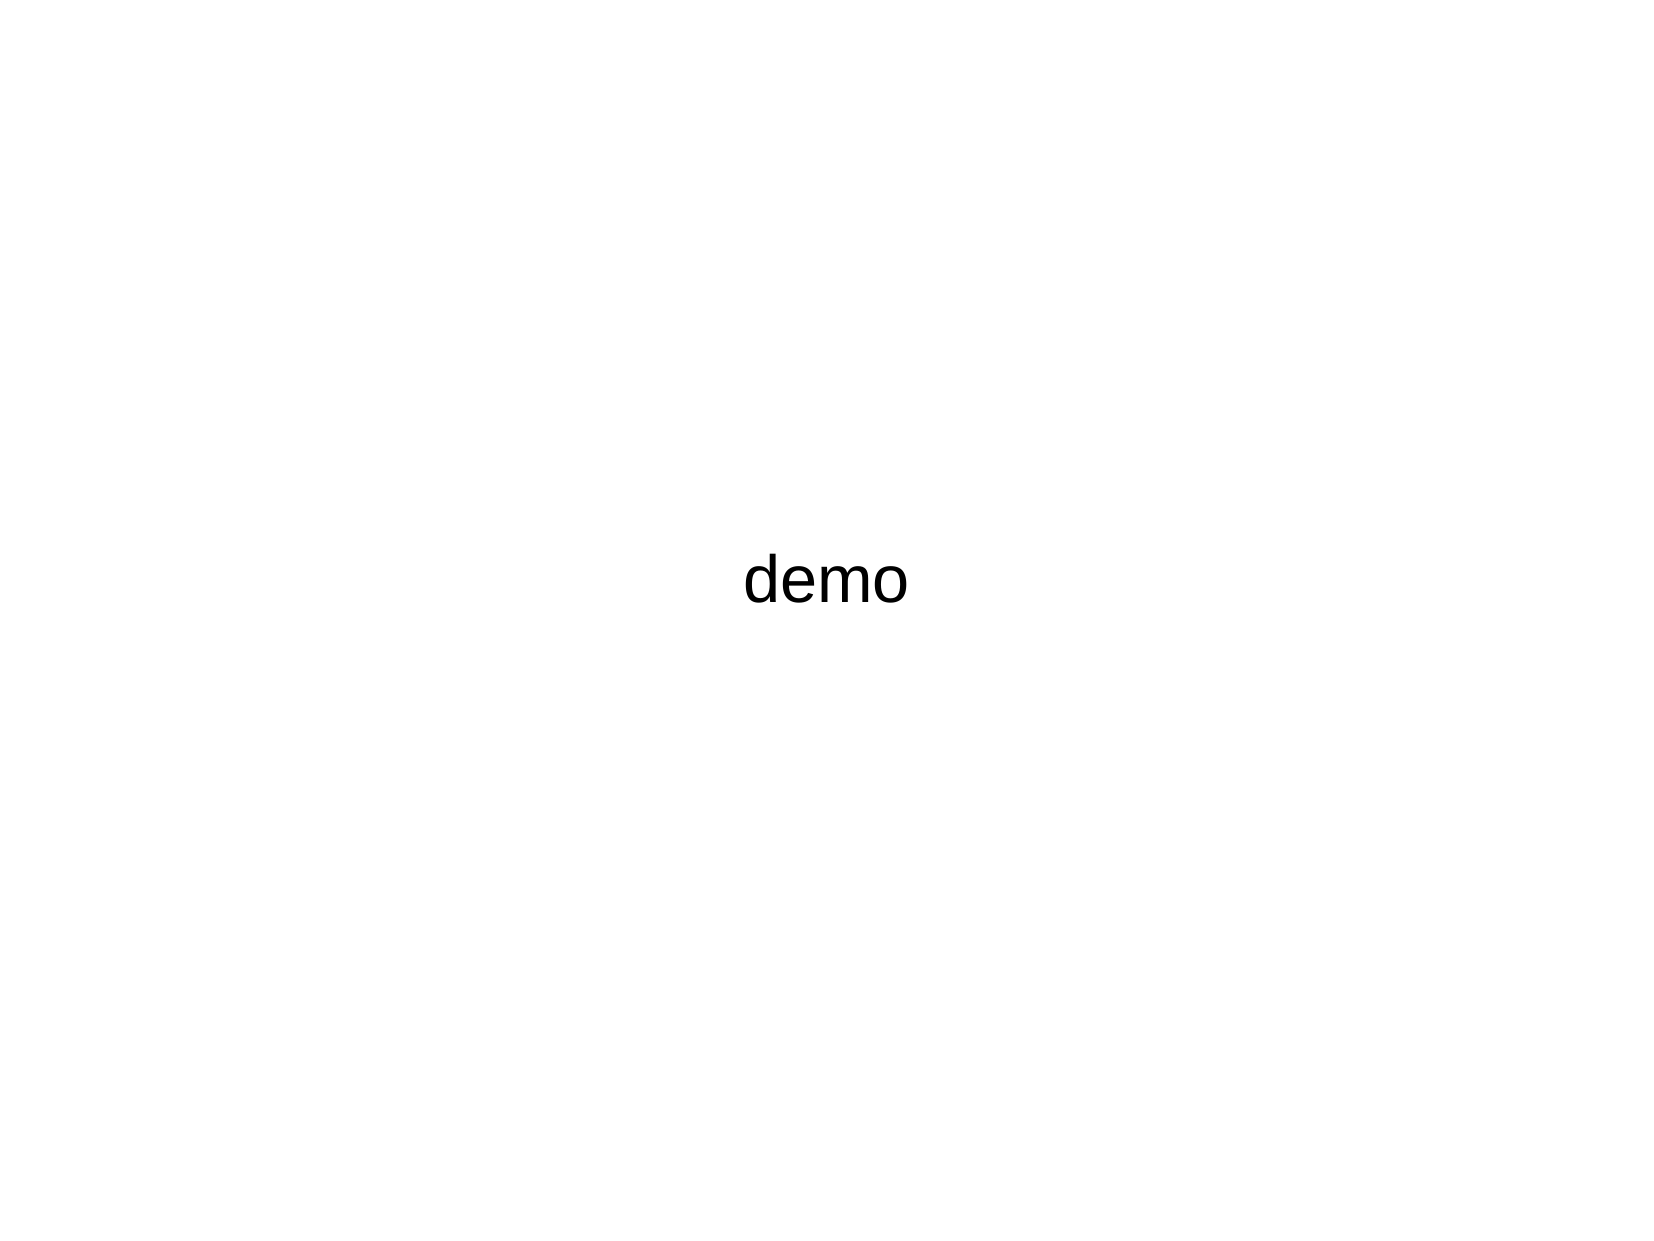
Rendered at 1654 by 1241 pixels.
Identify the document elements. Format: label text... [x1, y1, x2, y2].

subtitle demo [82, 49, 1571, 1109]
